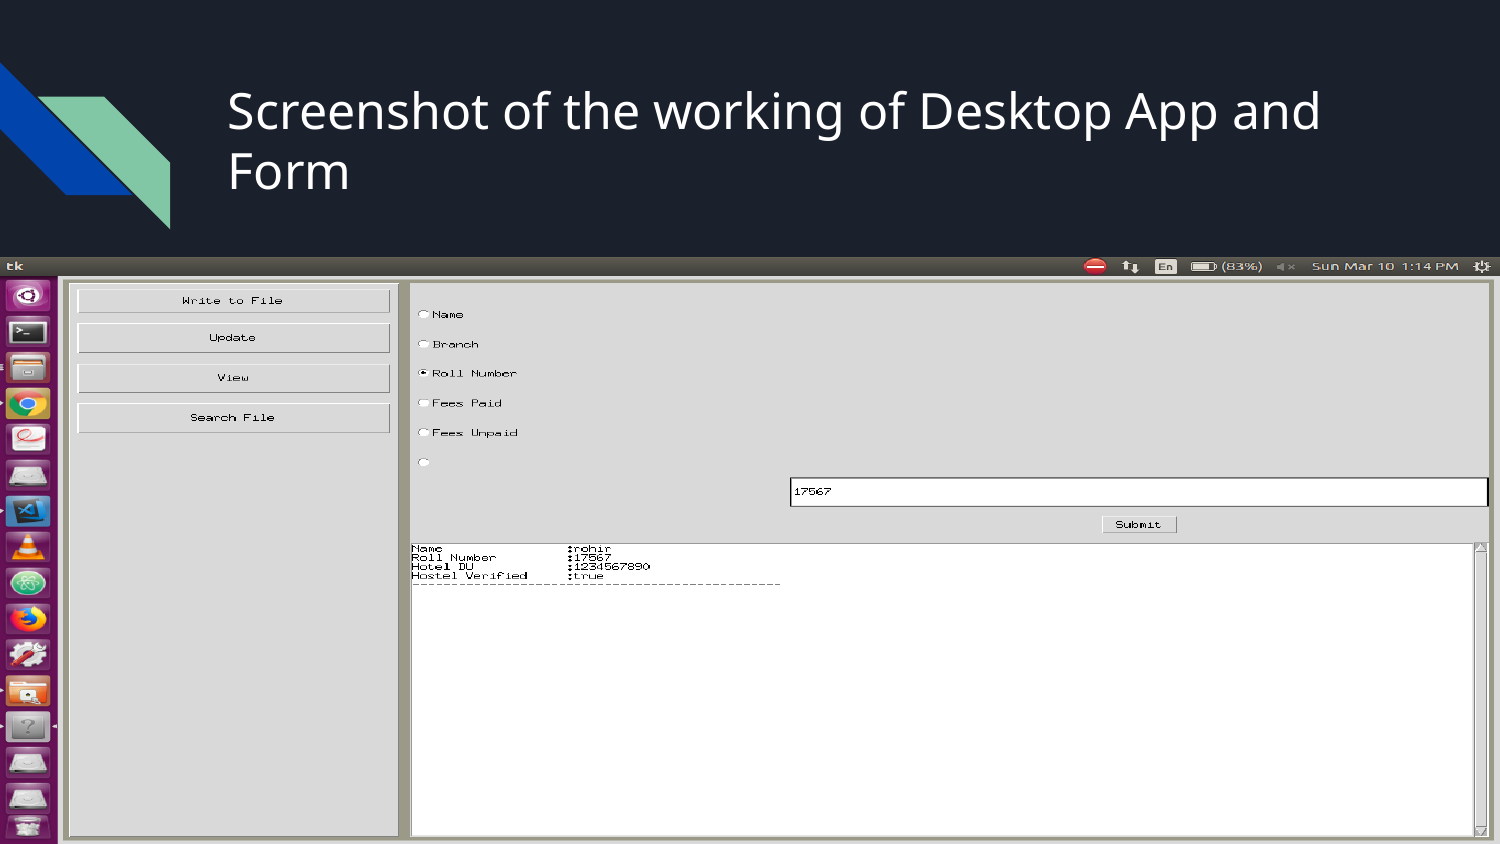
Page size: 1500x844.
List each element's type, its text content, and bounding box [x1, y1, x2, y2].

picture [0, 257, 1500, 844]
title Screenshot of the working of Desktop App and Form [212, 64, 1368, 215]
